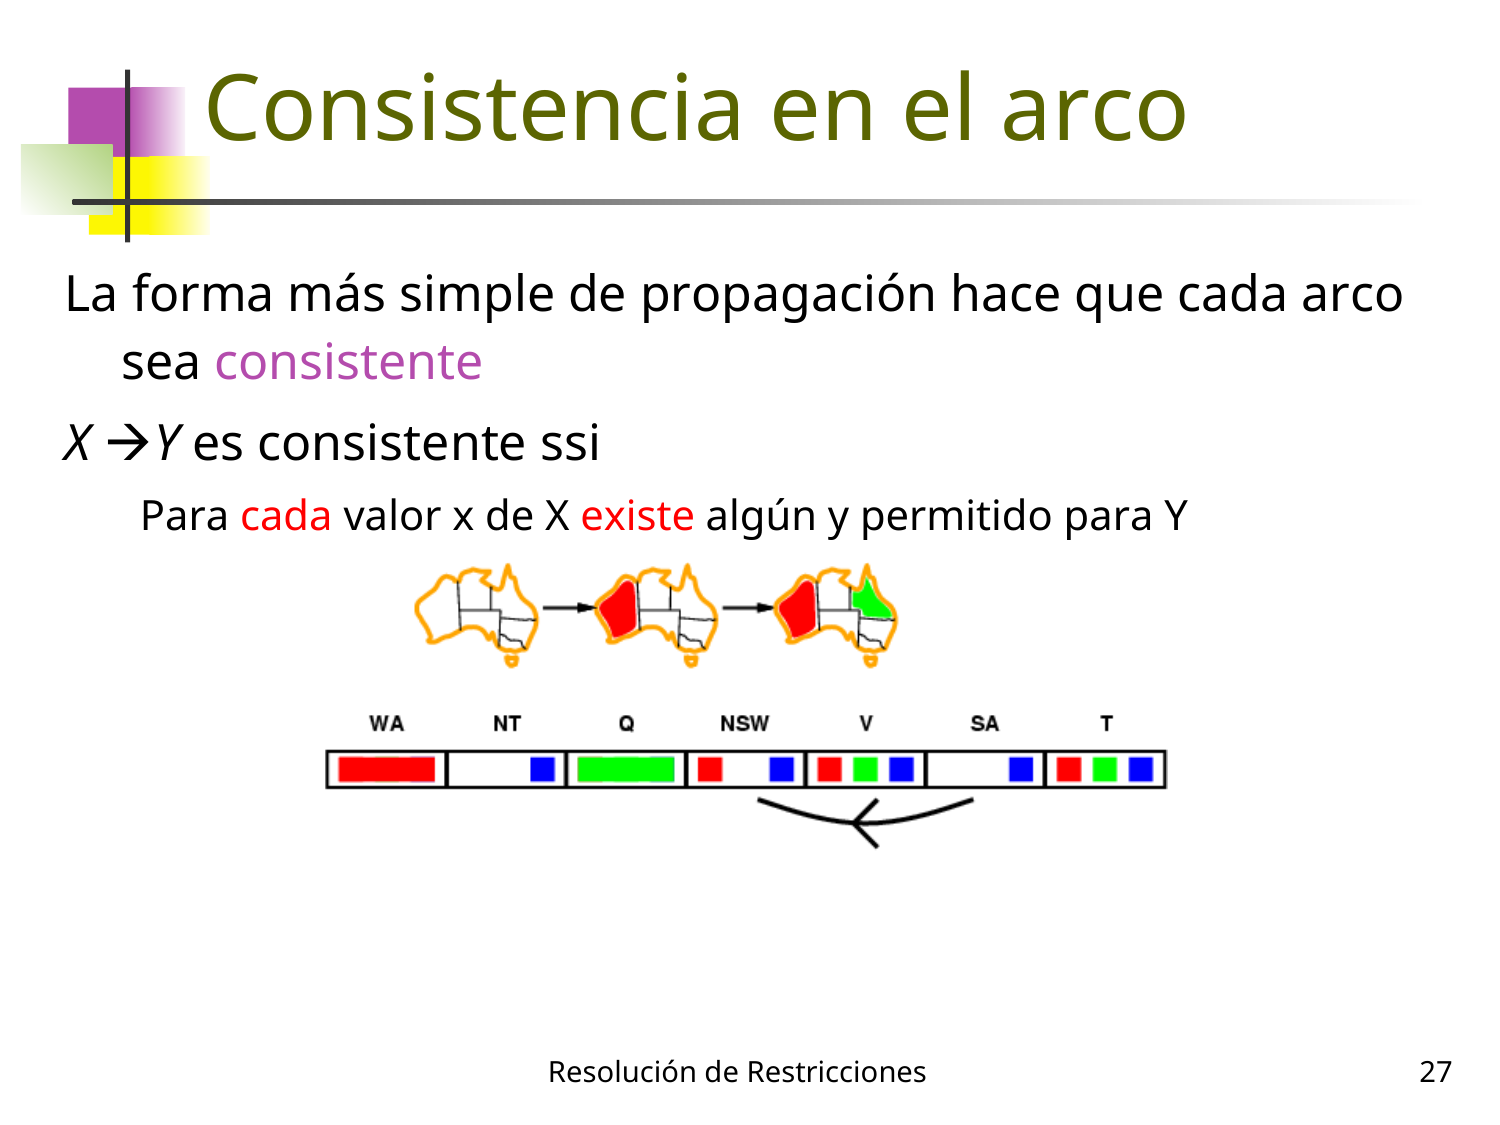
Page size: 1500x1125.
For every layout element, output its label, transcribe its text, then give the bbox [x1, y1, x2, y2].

list La forma más simple de propagación hace que cada arco sea consistente X Y es consistente ssi Para cada valor x de X existe algún y permitido para Y [50, 249, 1469, 1007]
title Consistencia en el arco [188, 35, 1468, 175]
picture [324, 562, 1168, 853]
